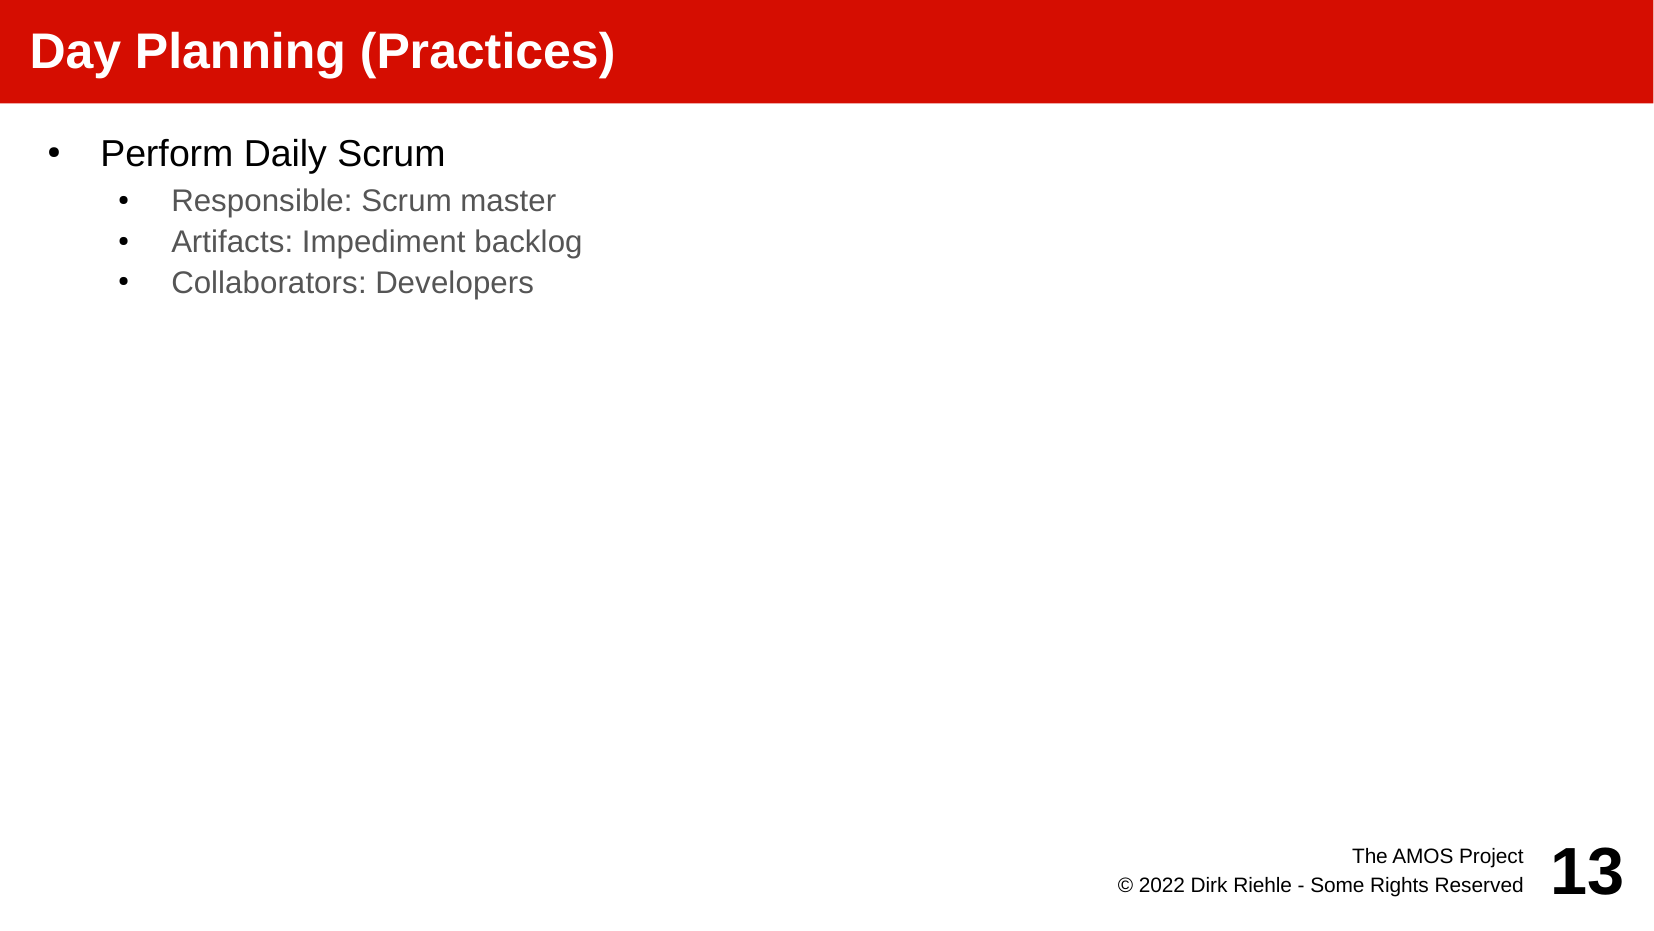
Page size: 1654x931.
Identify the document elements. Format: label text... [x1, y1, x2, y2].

title Day Planning (Practices) [0, 0, 1654, 104]
list Perform Daily Scrum Responsible: Scrum master Artifacts: Impediment backlog Collaborators: Developers [29, 132, 1625, 813]
